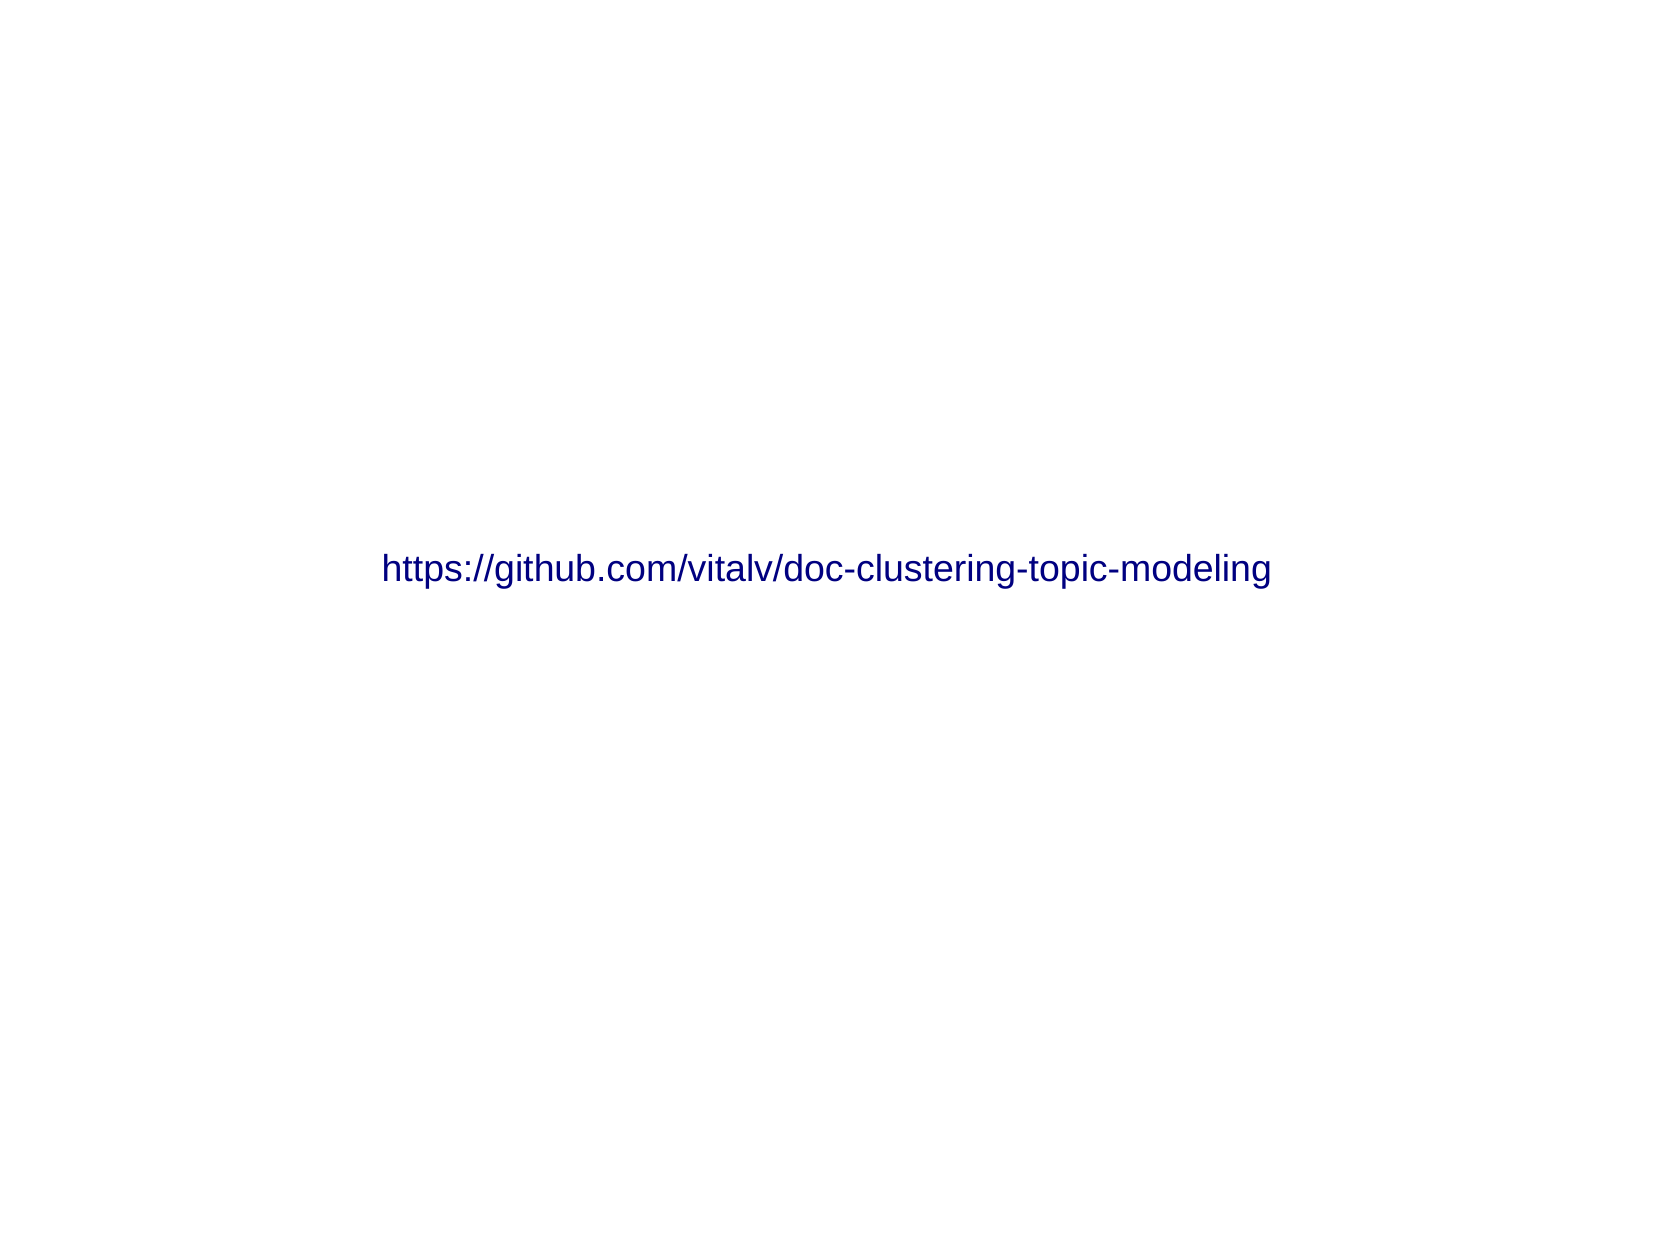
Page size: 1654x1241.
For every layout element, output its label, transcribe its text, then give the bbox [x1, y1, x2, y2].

text_box https://github.com/vitalv/doc-clustering-topic-modeling [366, 540, 1287, 597]
